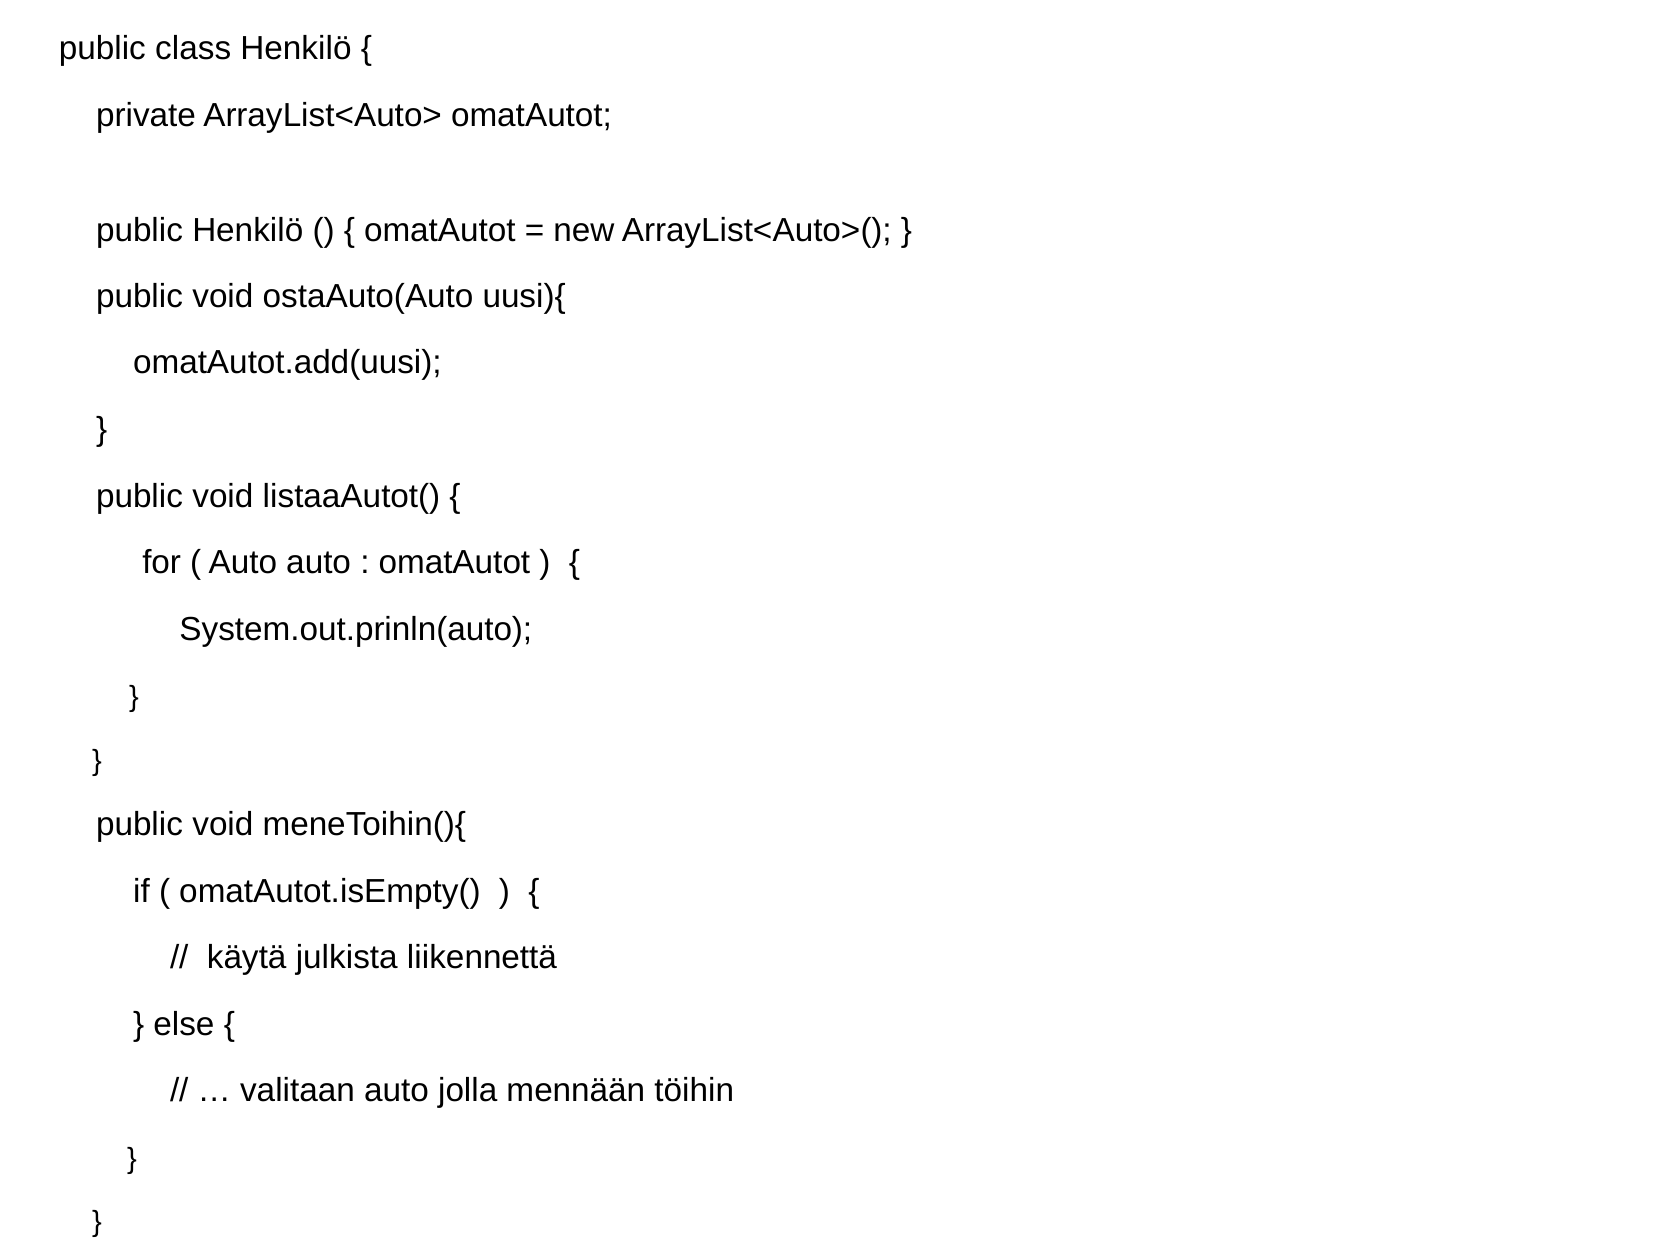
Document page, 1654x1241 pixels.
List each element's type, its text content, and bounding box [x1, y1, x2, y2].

list public class Henkilö { private ArrayList<Auto> omatAutot; public Henkilö () { omatAutot = new ArrayList<Auto>(); } public void ostaAuto(Auto uusi){ omatAutot.add(uusi); } public void listaaAutot() { for ( Auto auto : omatAutot ) { System.out.prinln(auto); } } public void meneToihin(){ if ( omatAutot.isEmpty() ) { // käytä julkista liikennettä } else { // … valitaan auto jolla mennään töihin } } [59, 29, 1571, 1241]
